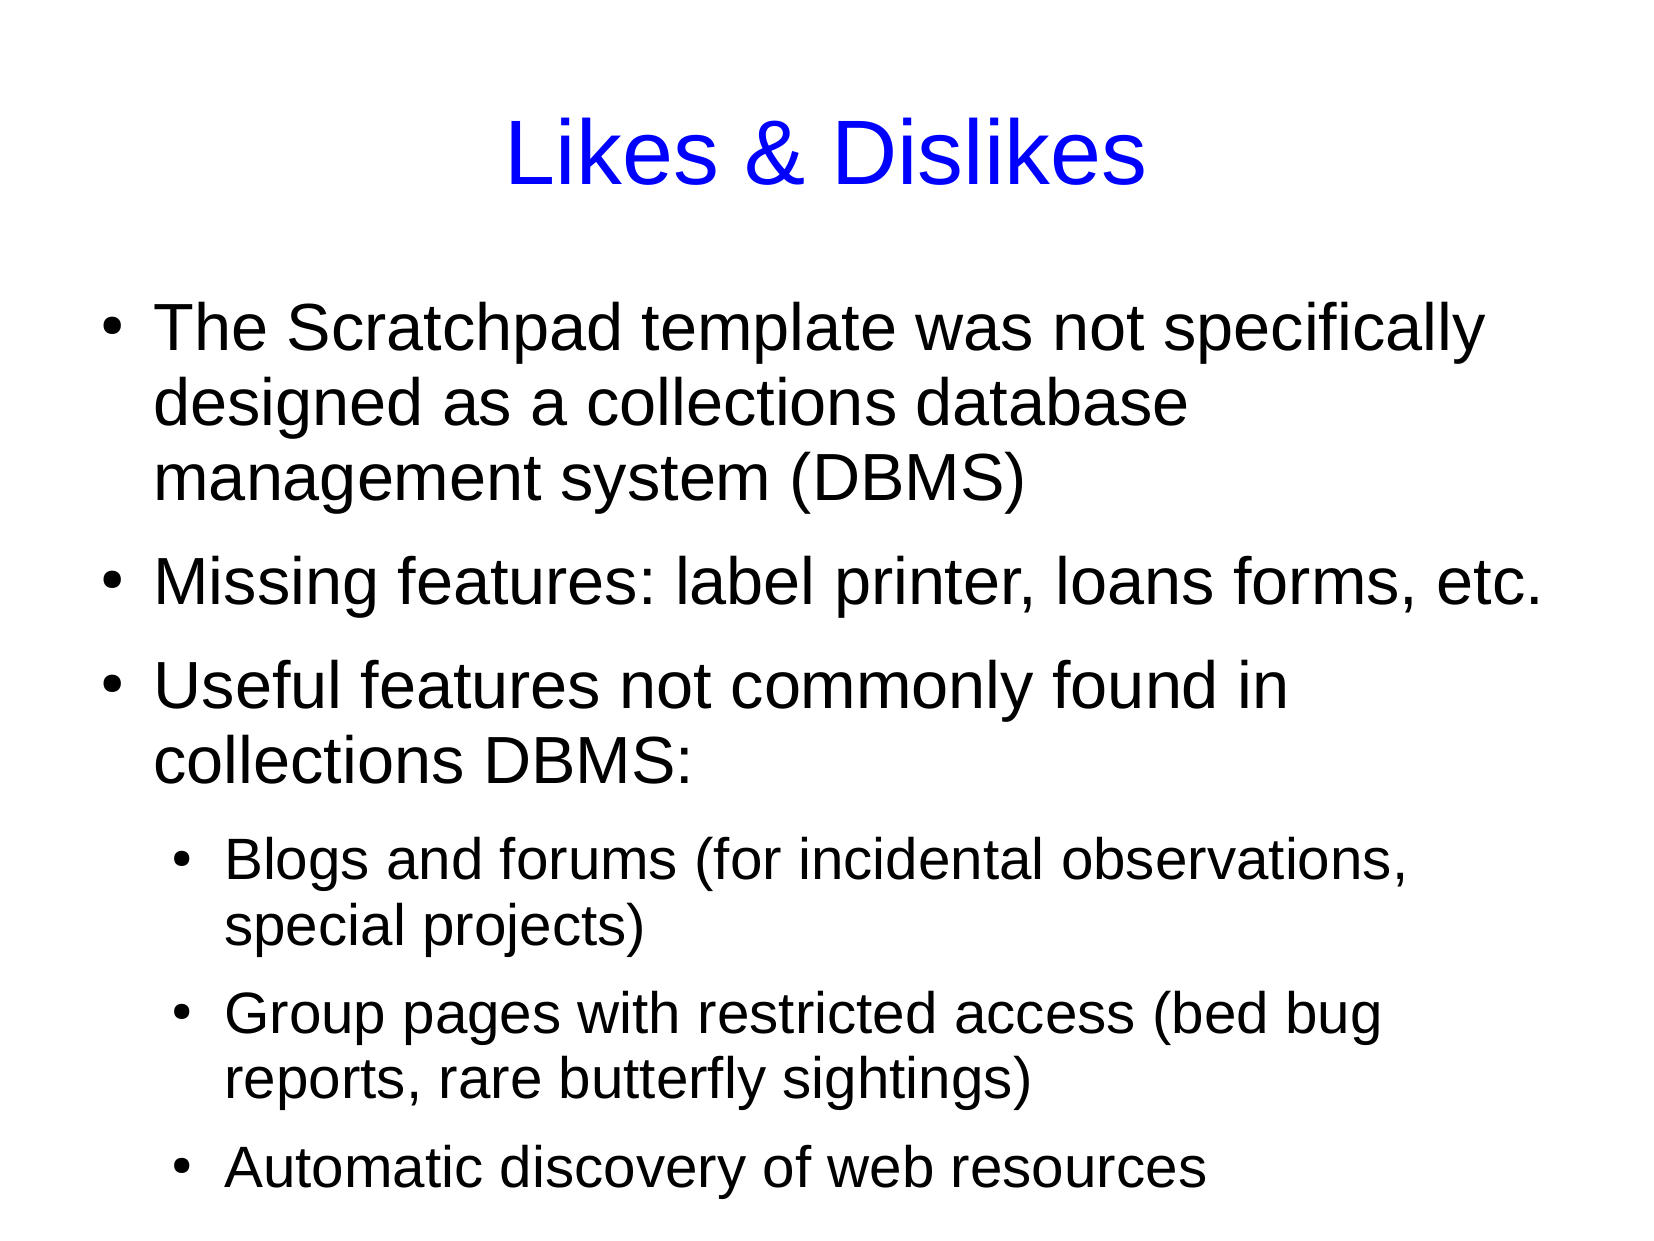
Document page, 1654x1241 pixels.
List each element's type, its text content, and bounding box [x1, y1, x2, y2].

list The Scratchpad template was not specifically designed as a collections database management system (DBMS) Missing features: label printer, loans forms, etc. Useful features not commonly found in collections DBMS: Blogs and forums (for incidental observations, special projects) Group pages with restricted access (bed bug reports, rare butterfly sightings) Automatic discovery of web resources [82, 290, 1571, 1241]
title Likes & Dislikes [82, 49, 1571, 257]
